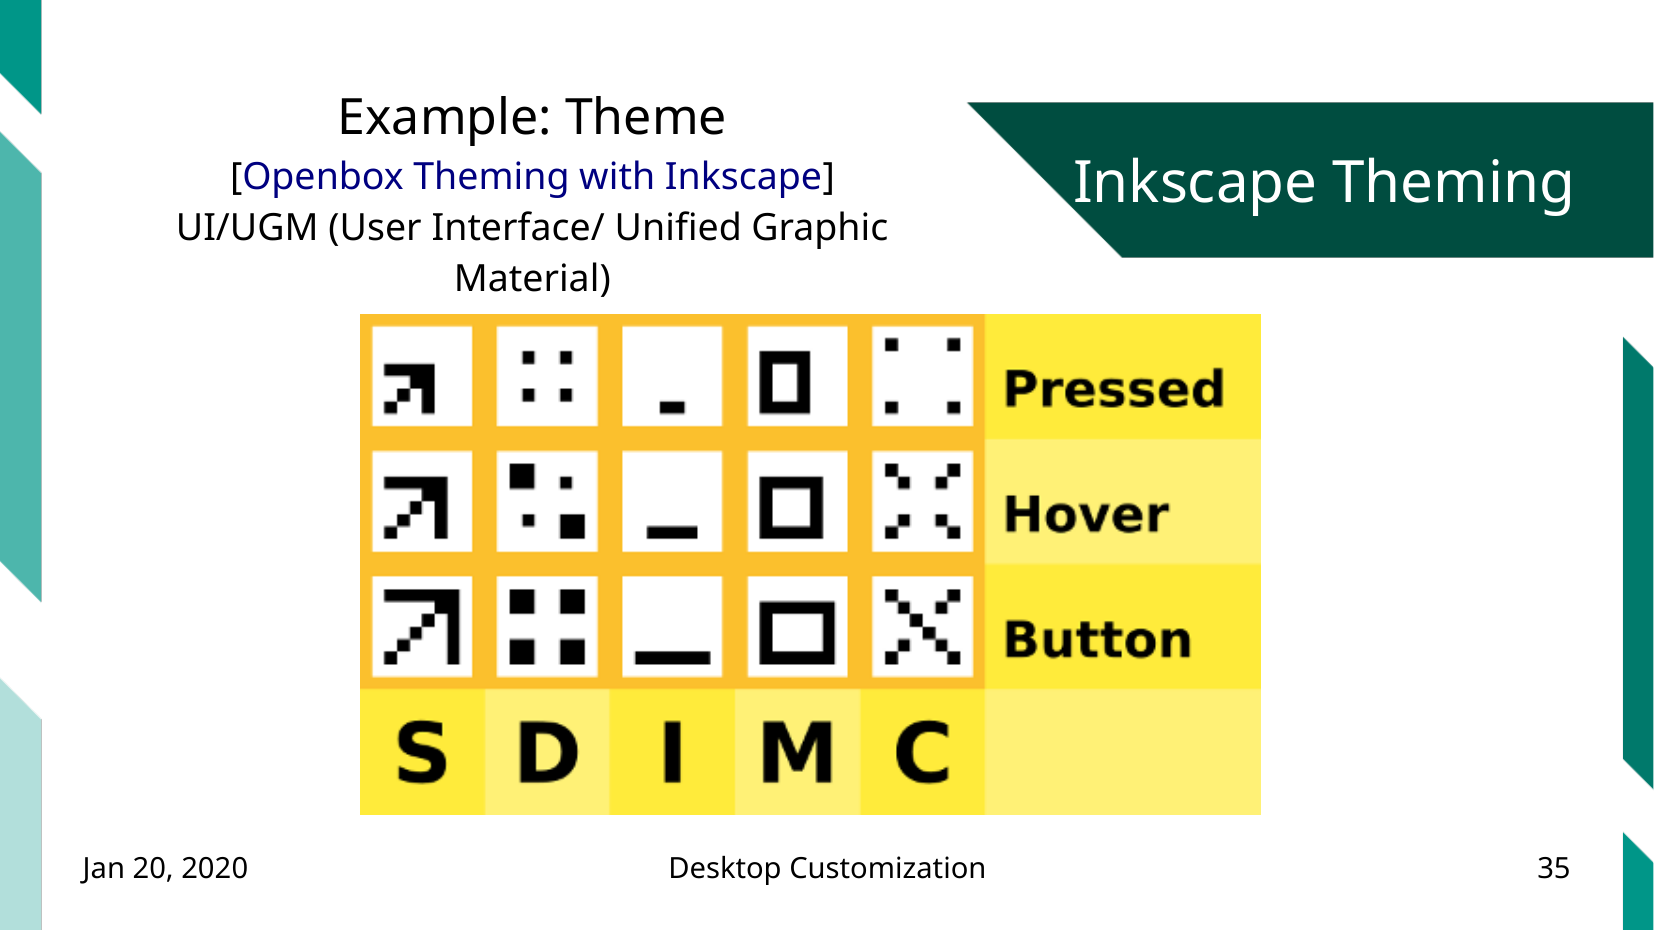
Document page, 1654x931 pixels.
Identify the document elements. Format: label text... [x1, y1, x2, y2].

subtitle Example: Theme [Openbox Theming with Inkscape] UI/UGM (User Interface/ Unified Graphic Material) [105, 112, 961, 271]
picture [0, 0, 1654, 930]
title Inkscape Theming [1050, 105, 1576, 256]
